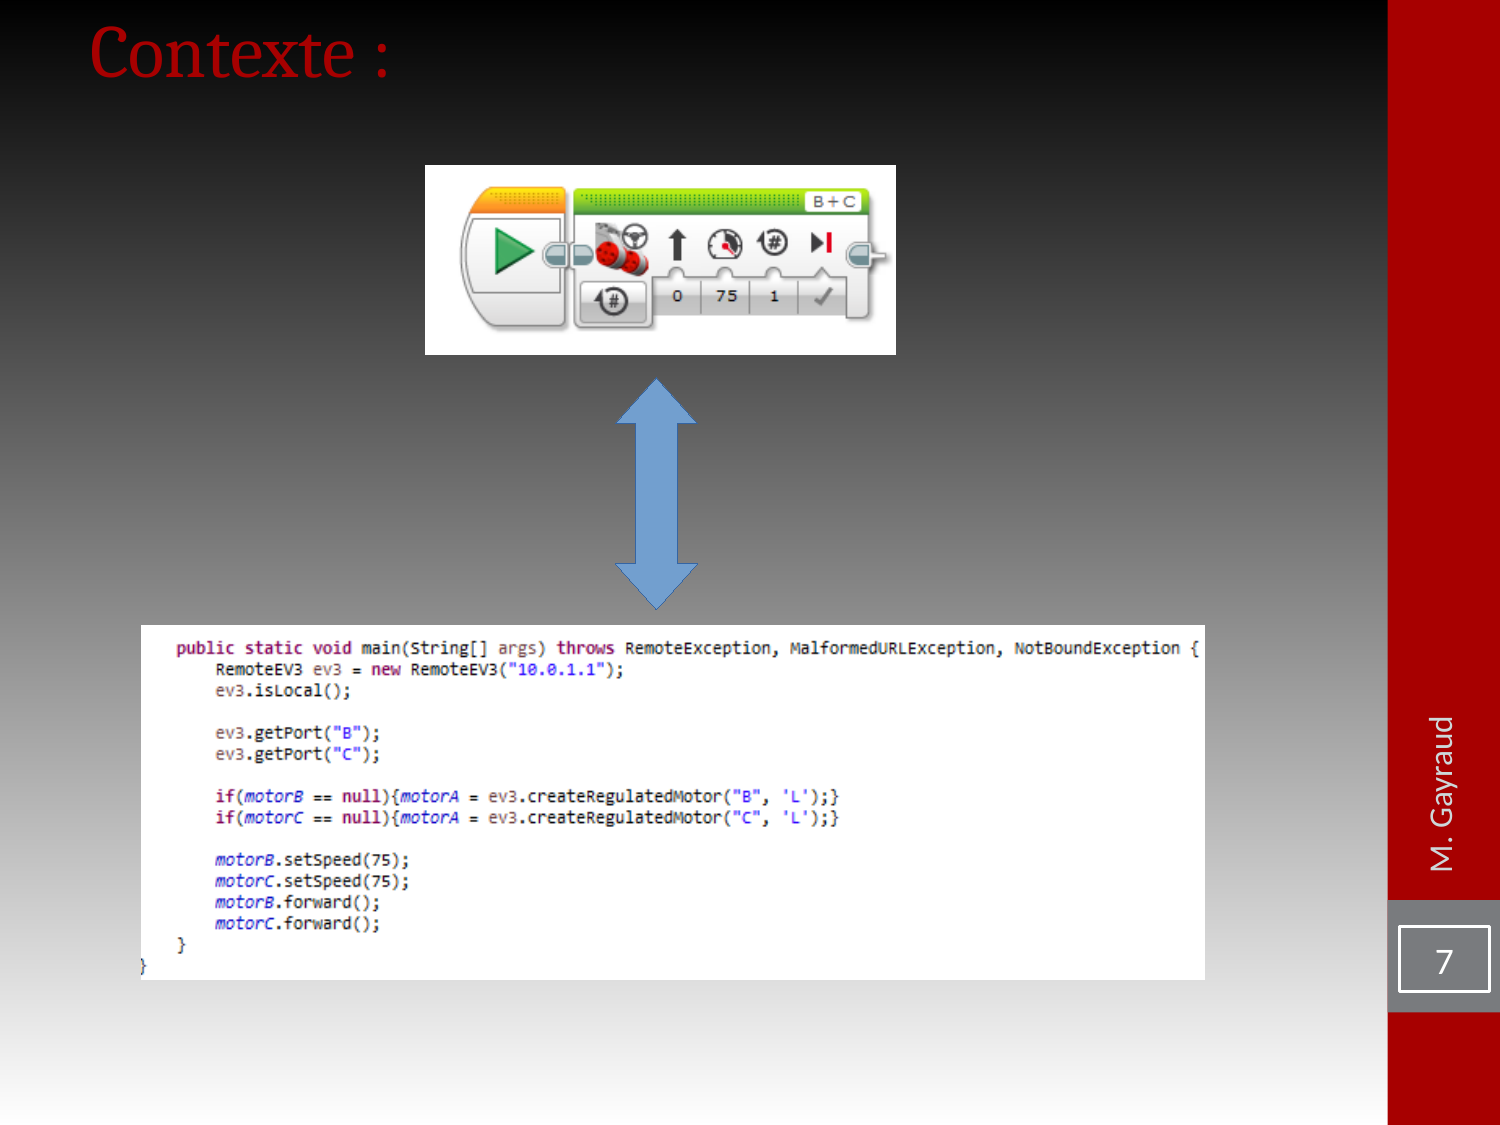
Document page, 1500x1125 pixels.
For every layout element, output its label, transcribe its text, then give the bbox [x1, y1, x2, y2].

footer M. Gayraud [1408, 500, 1469, 889]
picture [425, 165, 896, 355]
slide_number <numéro> [1399, 926, 1490, 992]
title Contexte : [75, 19, 1325, 166]
text_box [615, 377, 698, 610]
picture [141, 625, 1205, 980]
